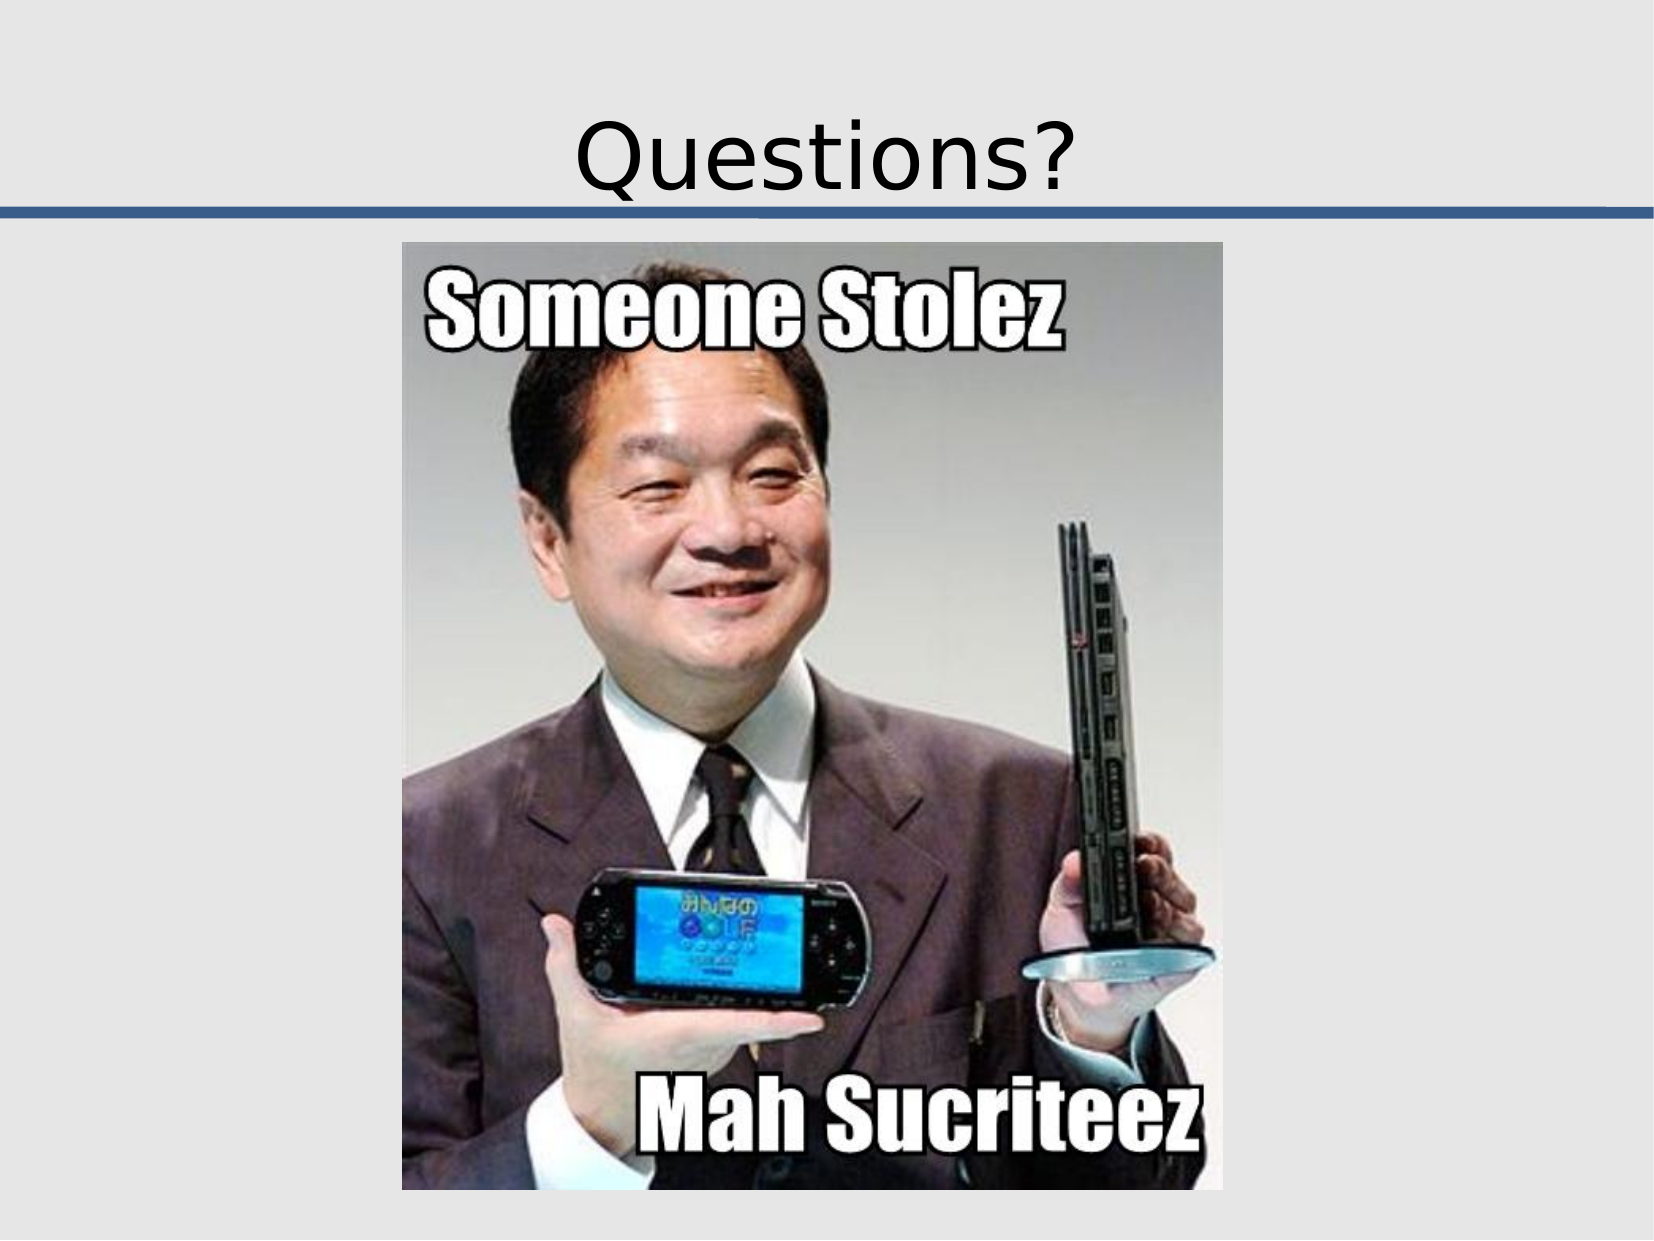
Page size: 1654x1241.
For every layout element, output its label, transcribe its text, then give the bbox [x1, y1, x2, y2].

picture [402, 242, 1223, 1190]
title Questions? [82, 49, 1571, 257]
